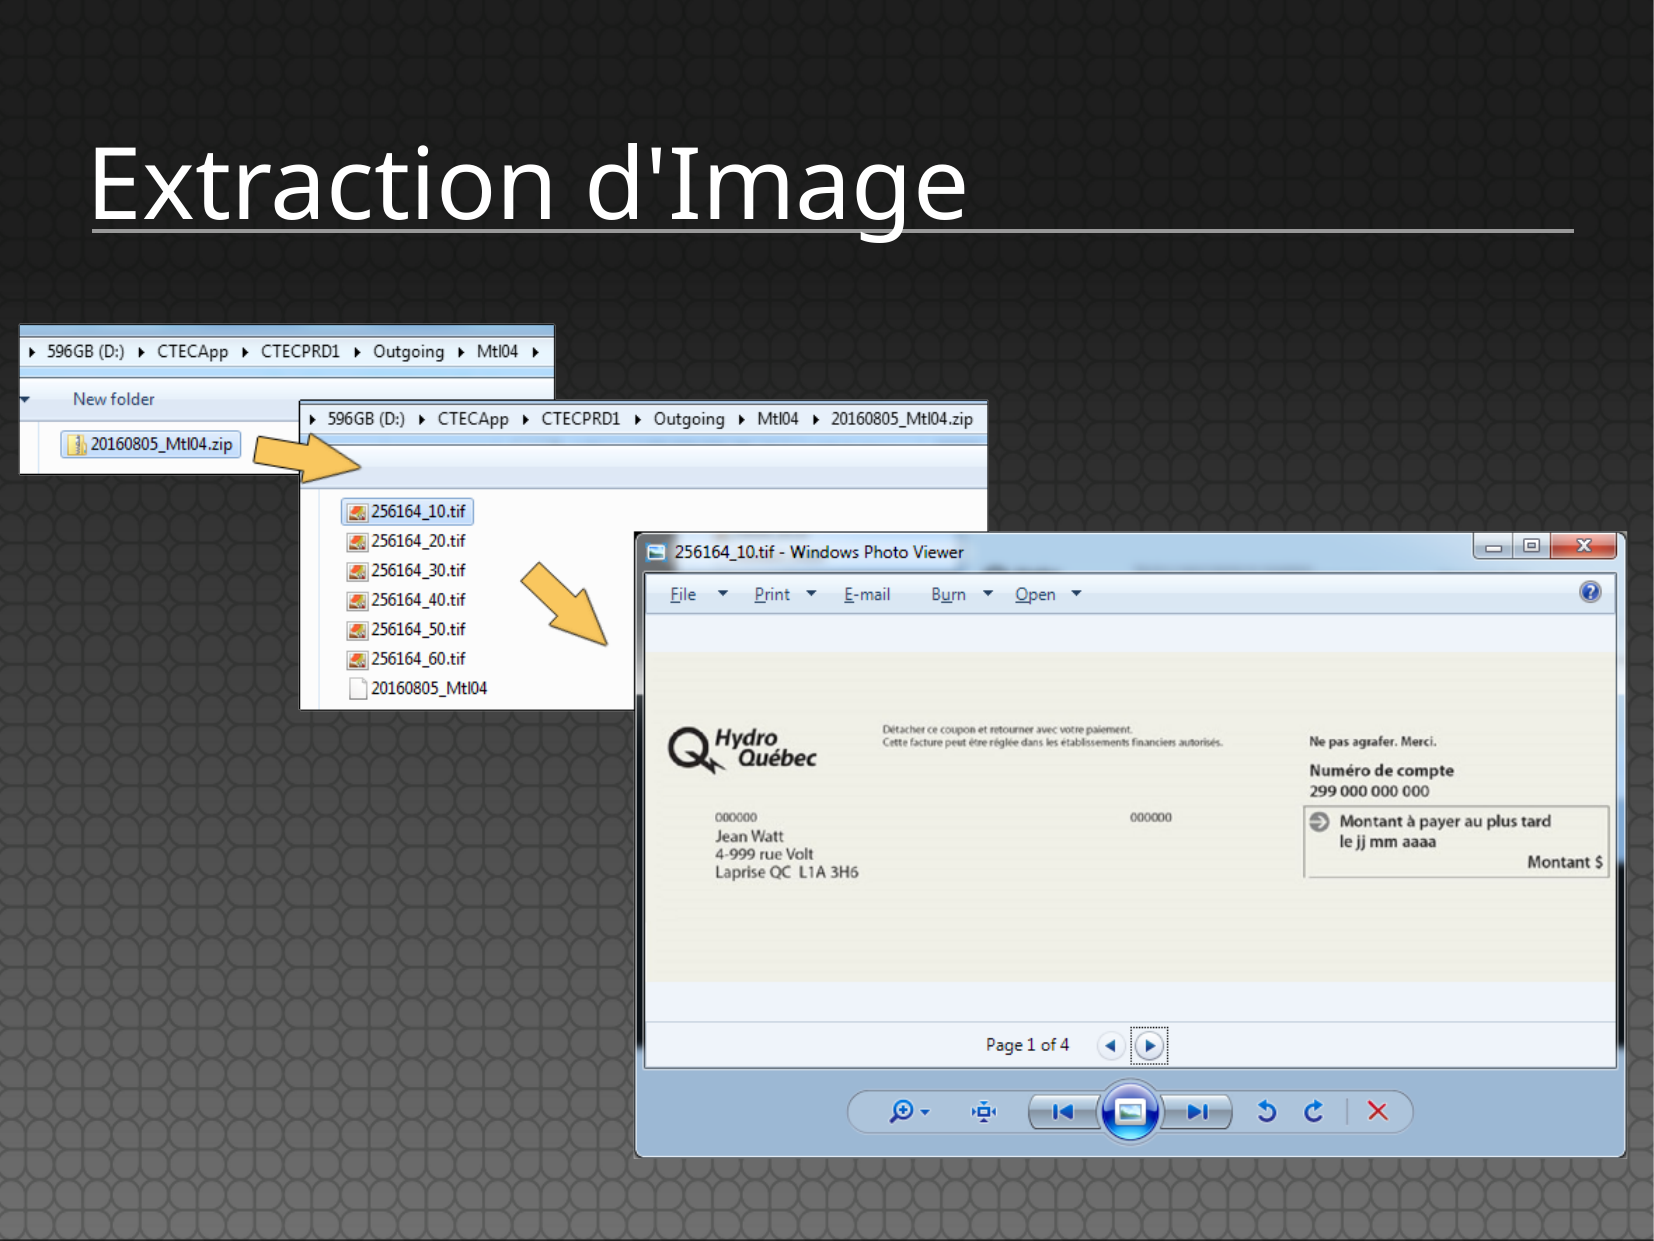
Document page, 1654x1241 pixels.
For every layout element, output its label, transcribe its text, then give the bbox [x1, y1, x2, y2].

title Extraction d'Image [86, 112, 1576, 249]
picture [0, 0, 1654, 1241]
